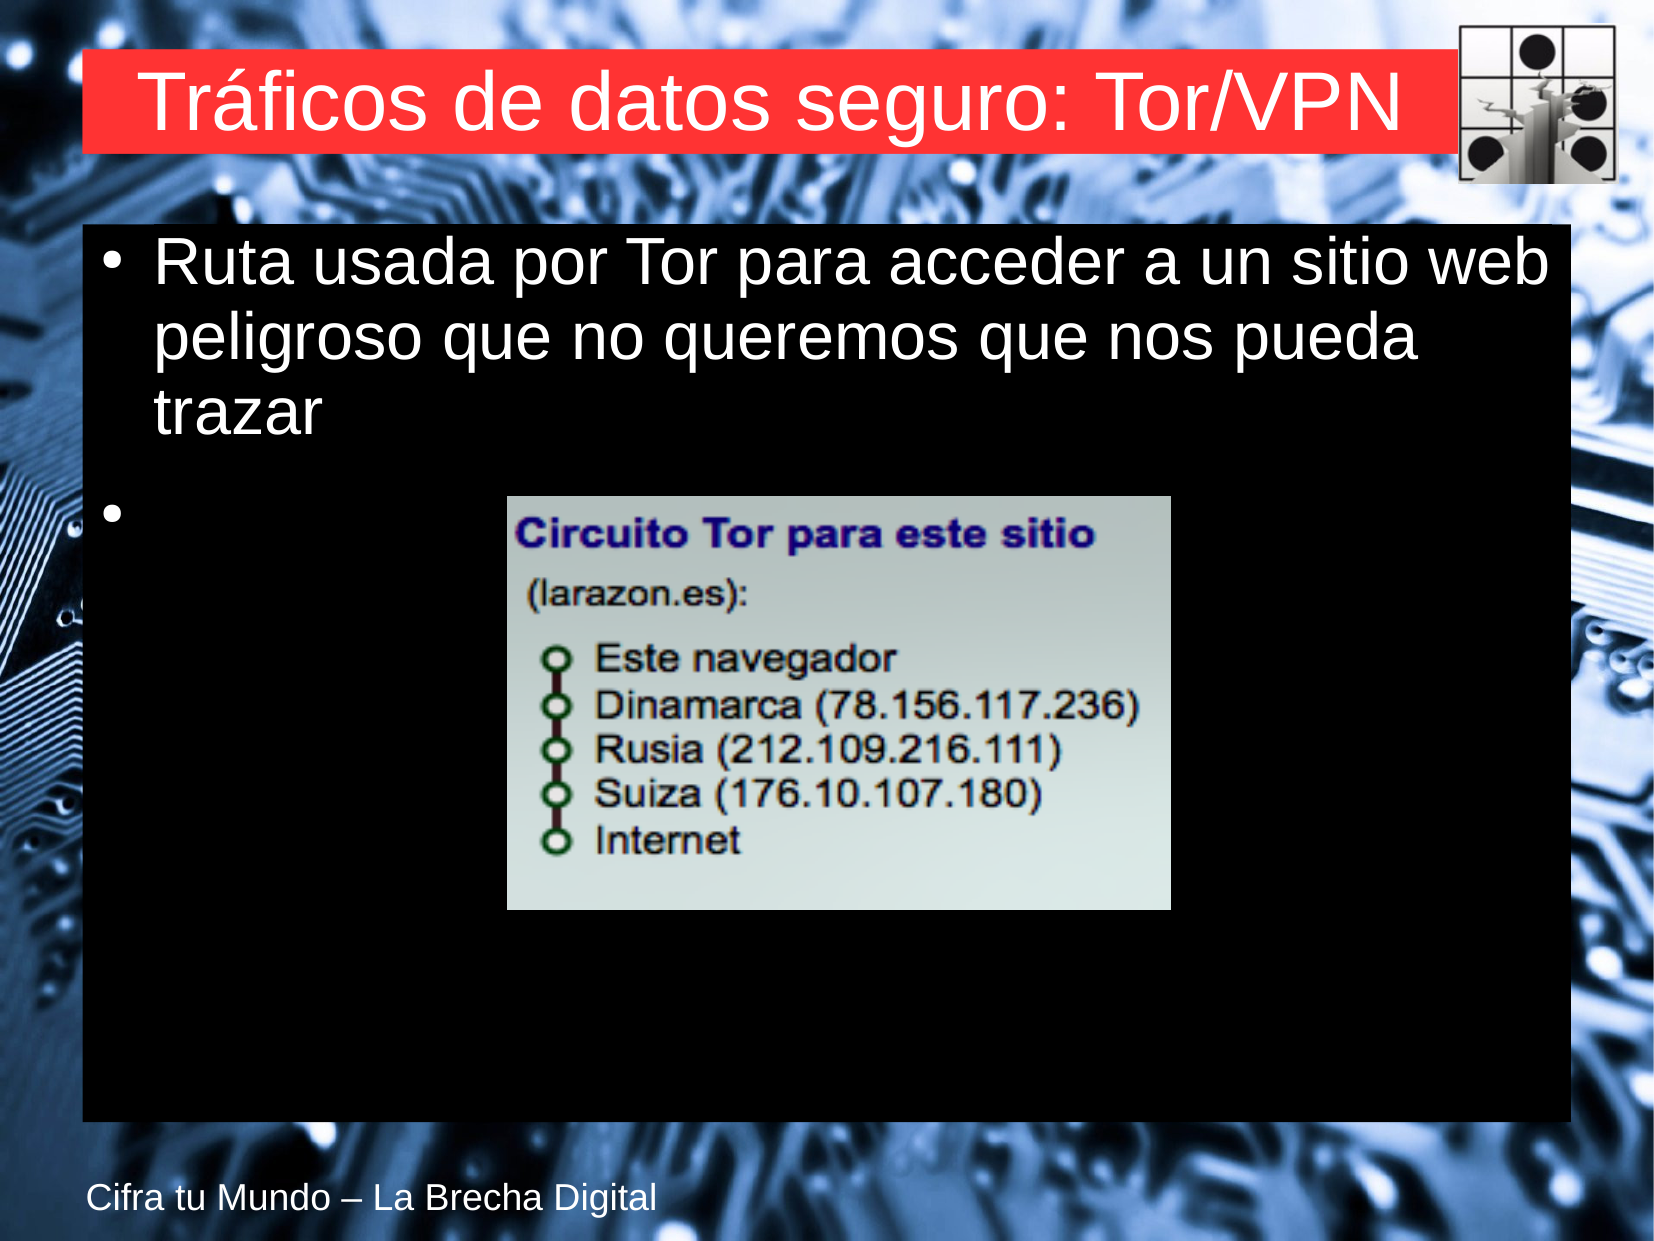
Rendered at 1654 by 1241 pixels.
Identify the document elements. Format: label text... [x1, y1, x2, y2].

text_box Cifra tu Mundo – La Brecha Digital [70, 1169, 1453, 1226]
list Ruta usada por Tor para acceder a un sitio web peligroso que no queremos que nos pueda trazar [82, 224, 1571, 1123]
title Tráficos de datos seguro: Tor/VPN [82, 49, 1458, 154]
picture [0, 0, 1654, 1241]
